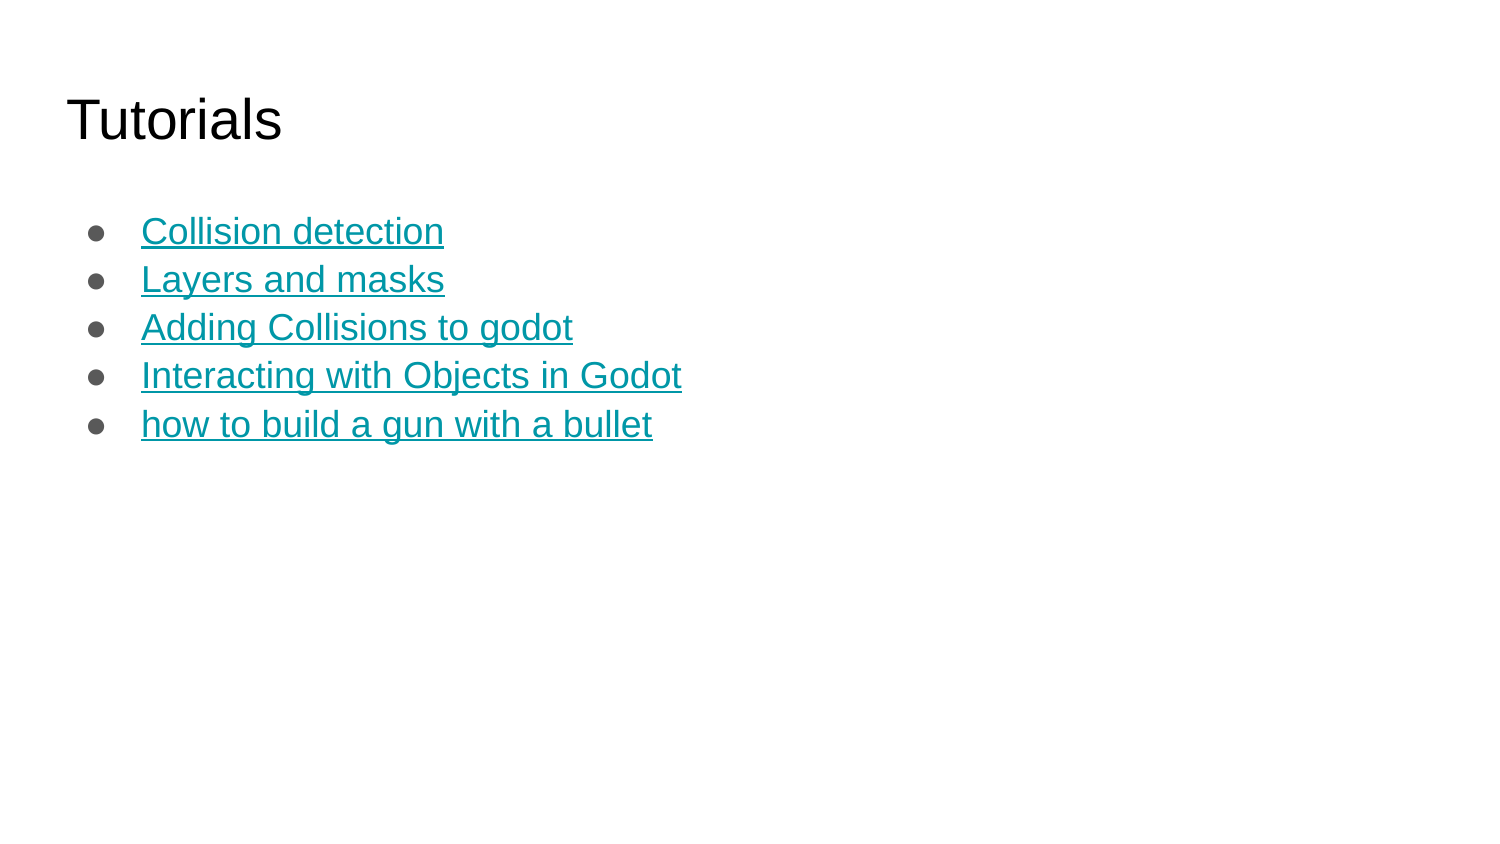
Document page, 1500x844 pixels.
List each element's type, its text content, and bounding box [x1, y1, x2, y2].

title Tutorials [51, 72, 1449, 167]
list Collision detection Layers and masks Adding Collisions to godot Interacting with Objects in Godot how to build a gun with a bullet [51, 189, 1449, 750]
